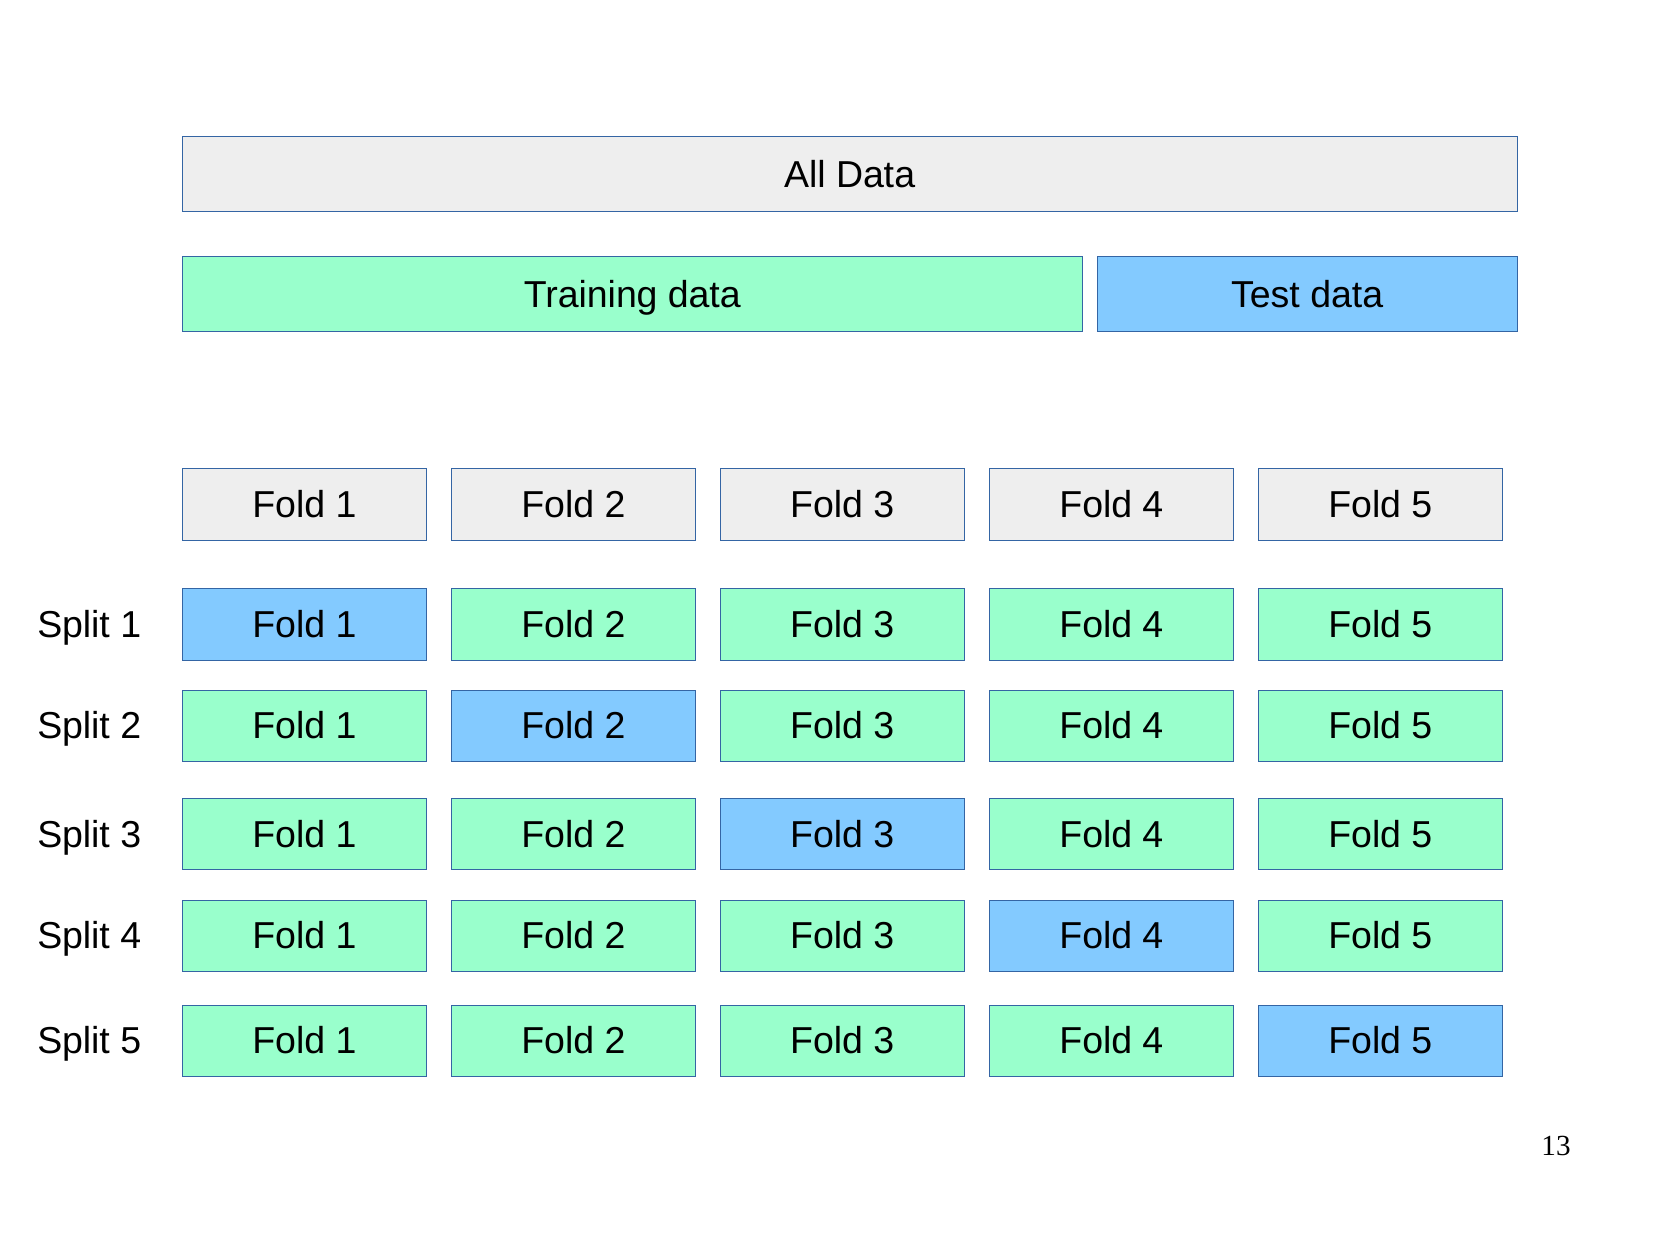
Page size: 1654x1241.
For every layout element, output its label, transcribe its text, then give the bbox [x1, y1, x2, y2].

text_box Fold 1 [182, 798, 427, 870]
text_box Fold 4 [989, 690, 1234, 762]
text_box Fold 3 [720, 468, 965, 541]
text_box Split 1 [22, 595, 160, 653]
text_box Split 4 [22, 907, 160, 965]
text_box Fold 2 [451, 468, 696, 541]
text_box Fold 4 [989, 798, 1234, 870]
text_box Fold 1 [182, 1005, 427, 1077]
text_box Fold 3 [720, 1005, 965, 1077]
text_box Fold 3 [720, 798, 965, 870]
text_box Test data [1097, 256, 1518, 332]
text_box Fold 3 [720, 588, 965, 661]
text_box Fold 5 [1258, 588, 1503, 661]
text_box Training data [182, 256, 1083, 332]
text_box Fold 2 [451, 588, 696, 661]
text_box Split 2 [22, 697, 160, 755]
text_box Fold 4 [989, 468, 1234, 541]
text_box Fold 2 [451, 900, 696, 972]
text_box All Data [182, 136, 1518, 212]
text_box Fold 2 [451, 690, 696, 762]
text_box Fold 3 [720, 900, 965, 972]
text_box Fold 4 [989, 900, 1234, 972]
text_box Fold 5 [1258, 1005, 1503, 1077]
text_box Fold 5 [1258, 468, 1503, 541]
text_box Fold 1 [182, 468, 427, 541]
text_box Split 3 [22, 805, 160, 863]
text_box Fold 2 [451, 1005, 696, 1077]
text_box [1485, 600, 1636, 671]
text_box Fold 3 [720, 690, 965, 762]
text_box Fold 4 [989, 588, 1234, 661]
text_box Fold 4 [989, 1005, 1234, 1077]
text_box Fold 1 [182, 588, 427, 661]
text_box Fold 5 [1258, 798, 1503, 870]
text_box Fold 1 [182, 690, 427, 762]
text_box Fold 5 [1258, 900, 1503, 972]
text_box Fold 2 [451, 798, 696, 870]
text_box Fold 5 [1258, 690, 1503, 762]
text_box Fold 1 [182, 900, 427, 972]
text_box Split 5 [22, 1012, 160, 1070]
